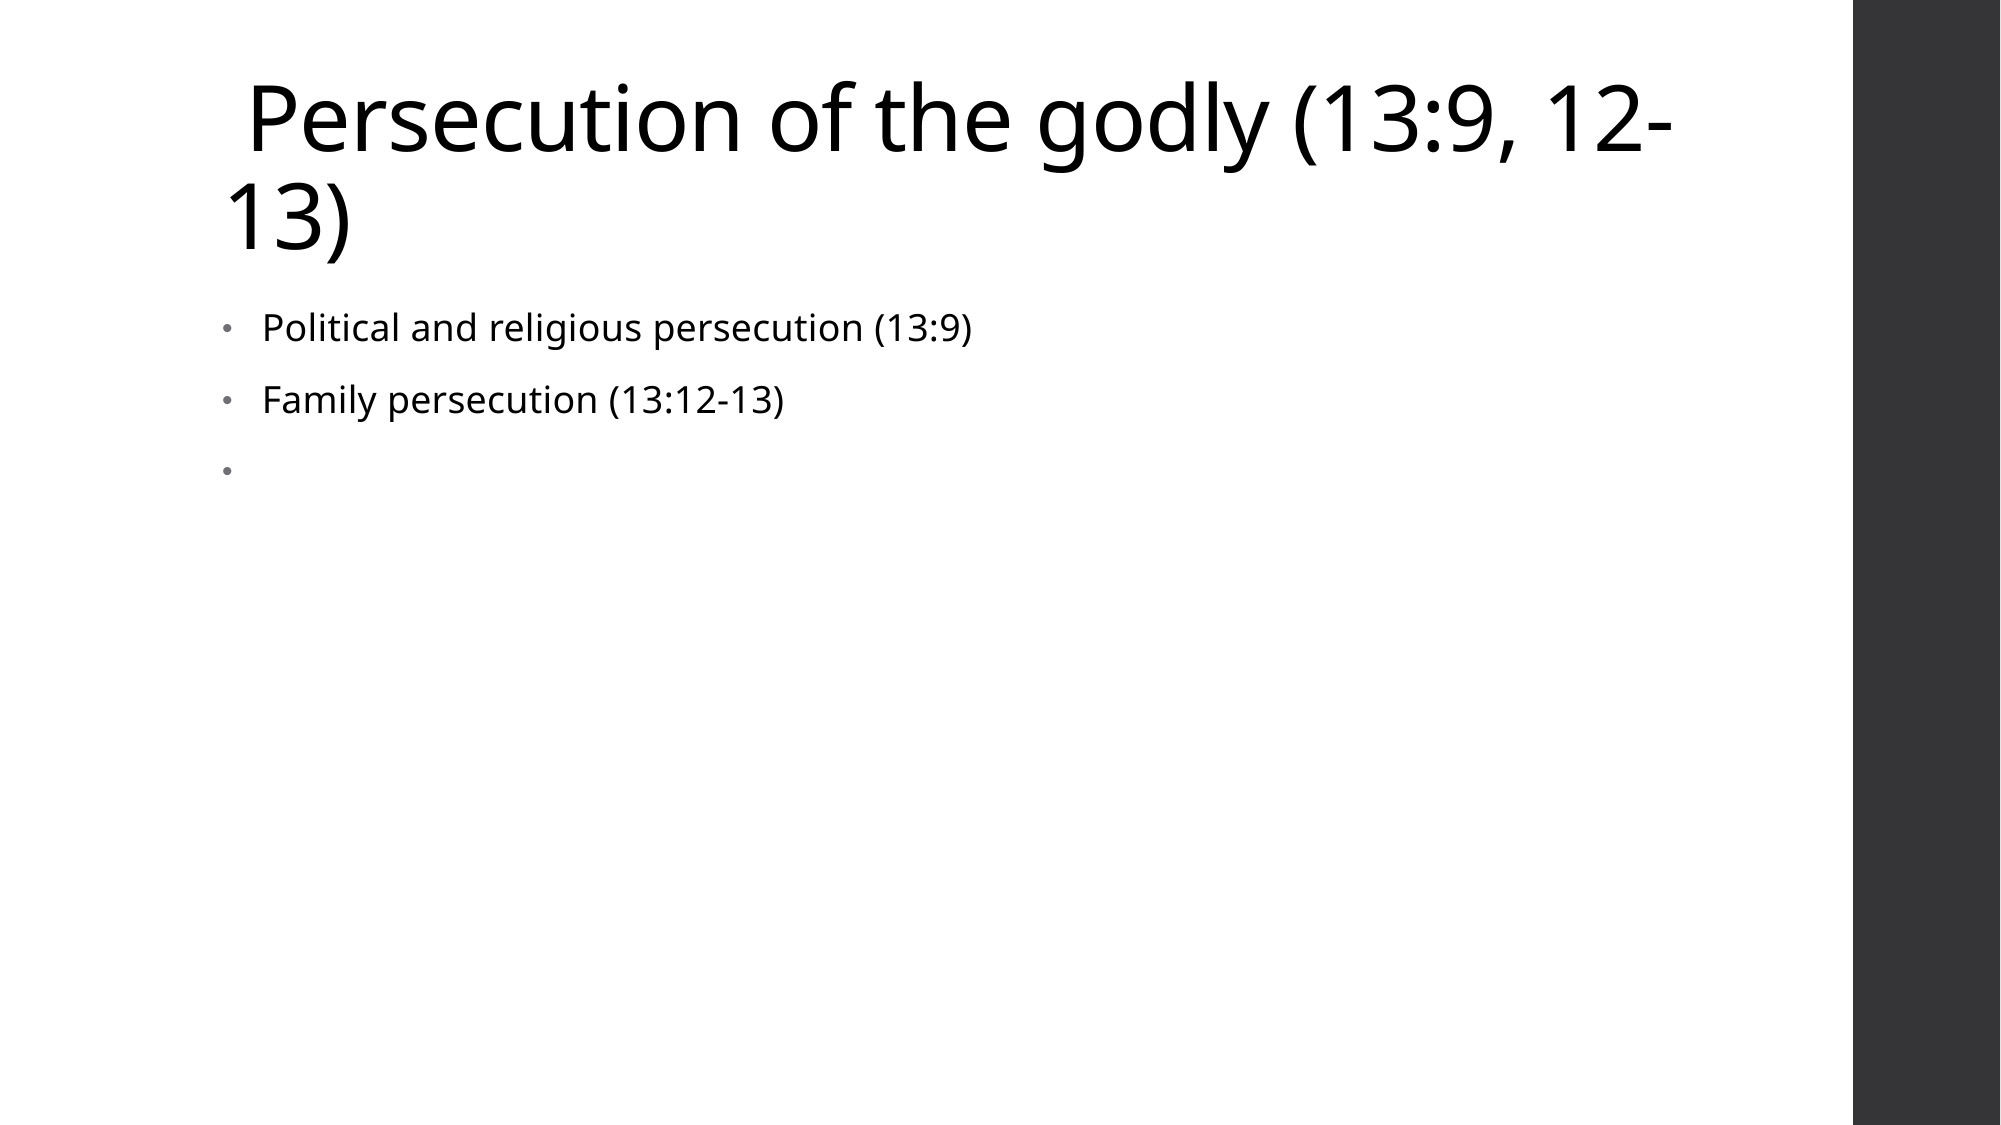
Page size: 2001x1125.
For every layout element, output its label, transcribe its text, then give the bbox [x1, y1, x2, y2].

title Persecution of the godly (13:9, 12-13) [206, 60, 1797, 278]
list Political and religious persecution (13:9) Family persecution (13:12-13) [206, 299, 1617, 1014]
